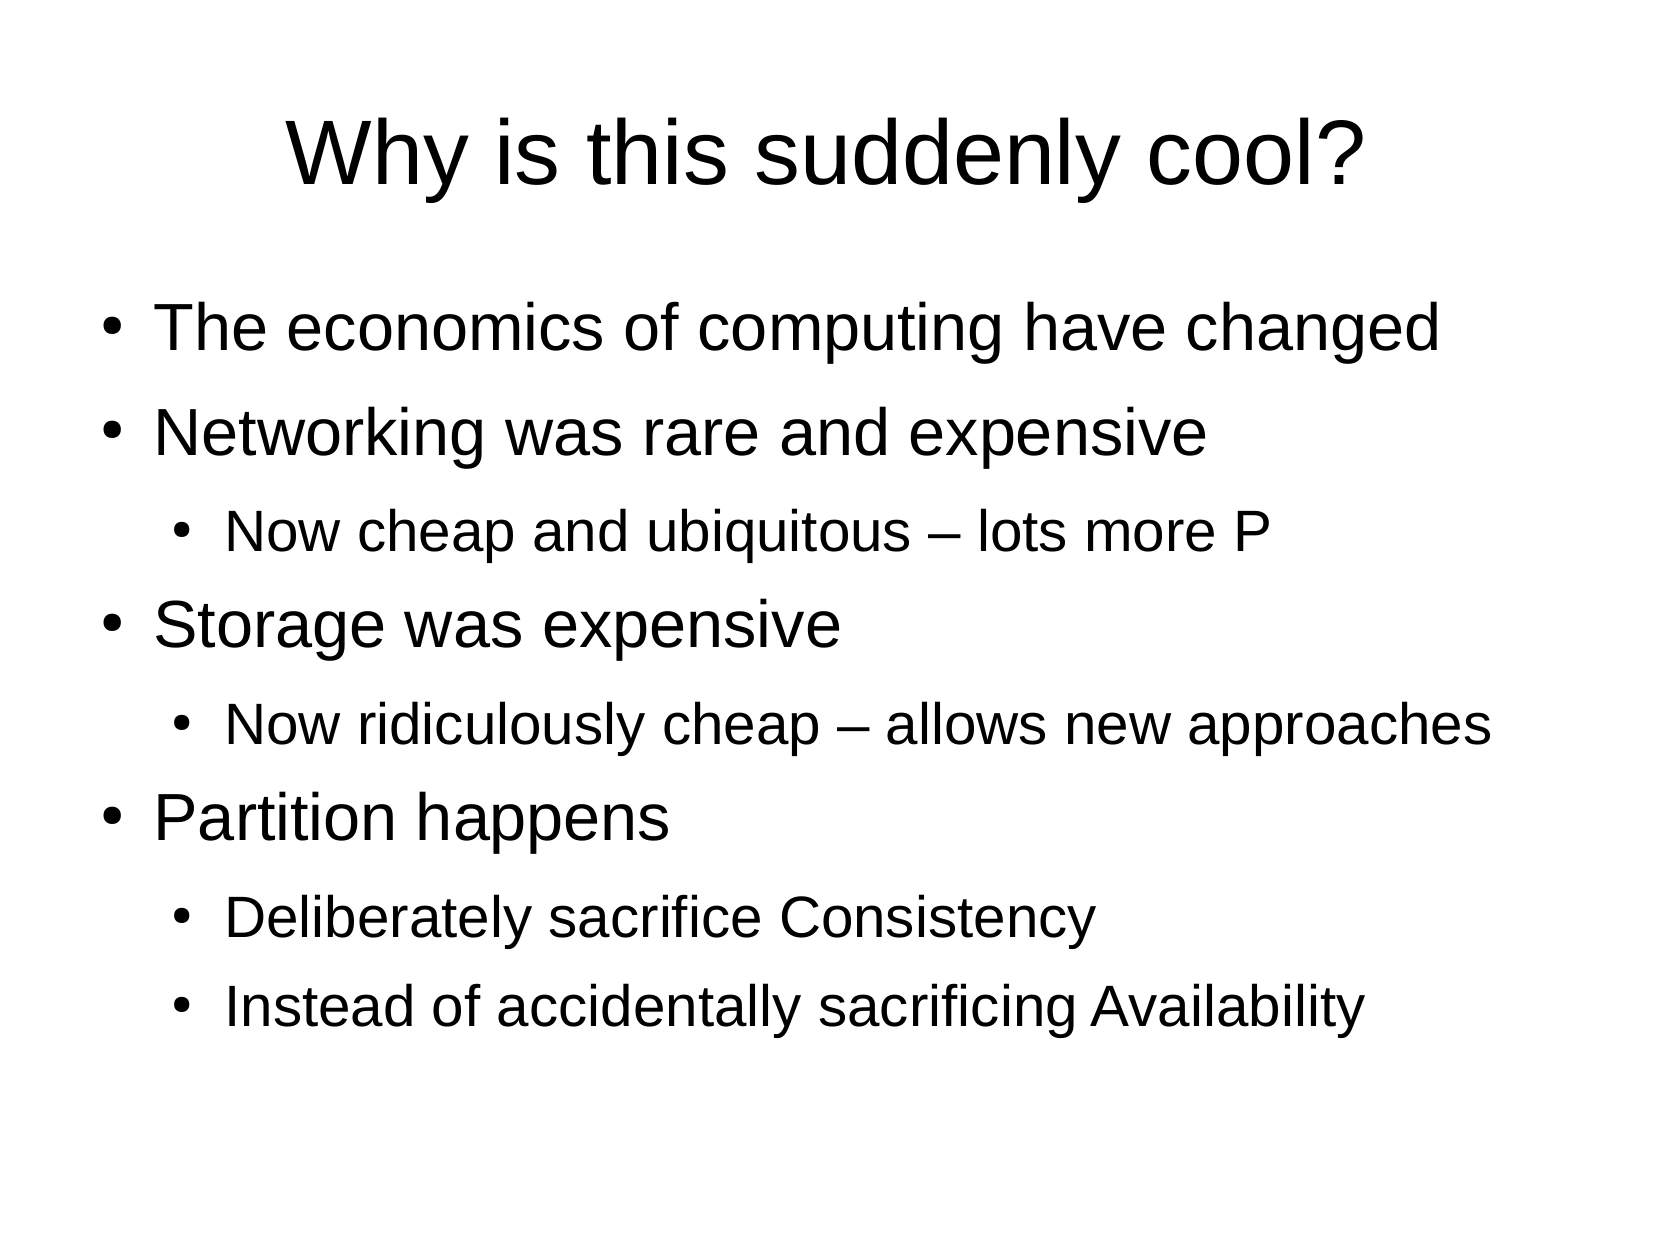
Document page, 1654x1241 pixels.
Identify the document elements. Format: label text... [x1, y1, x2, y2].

title Why is this suddenly cool? [82, 49, 1571, 257]
list The economics of computing have changed Networking was rare and expensive Now cheap and ubiquitous – lots more P Storage was expensive Now ridiculously cheap – allows new approaches Partition happens Deliberately sacrifice Consistency Instead of accidentally sacrificing Availability [82, 290, 1571, 1109]
